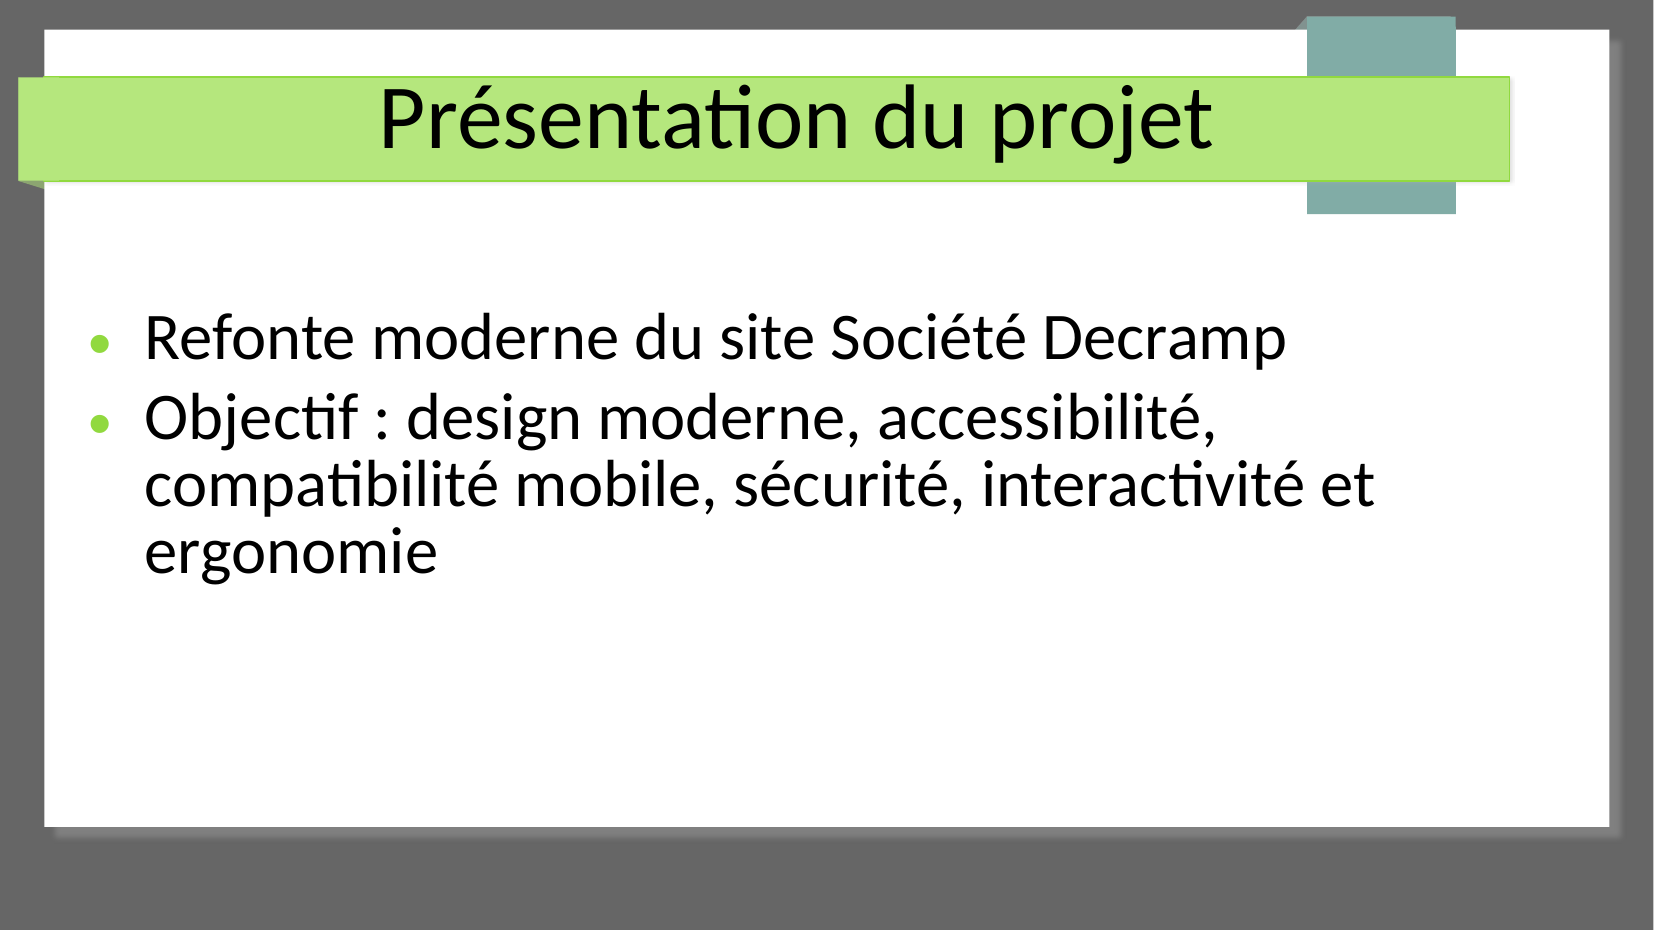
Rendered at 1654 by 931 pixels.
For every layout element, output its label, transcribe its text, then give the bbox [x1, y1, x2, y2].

list Refonte moderne du site Société Decramp Objectif : design moderne, accessibilité, compatibilité mobile, sécurité, interactivité et ergonomie [88, 221, 1565, 813]
title Présentation du projet [88, 73, 1506, 178]
